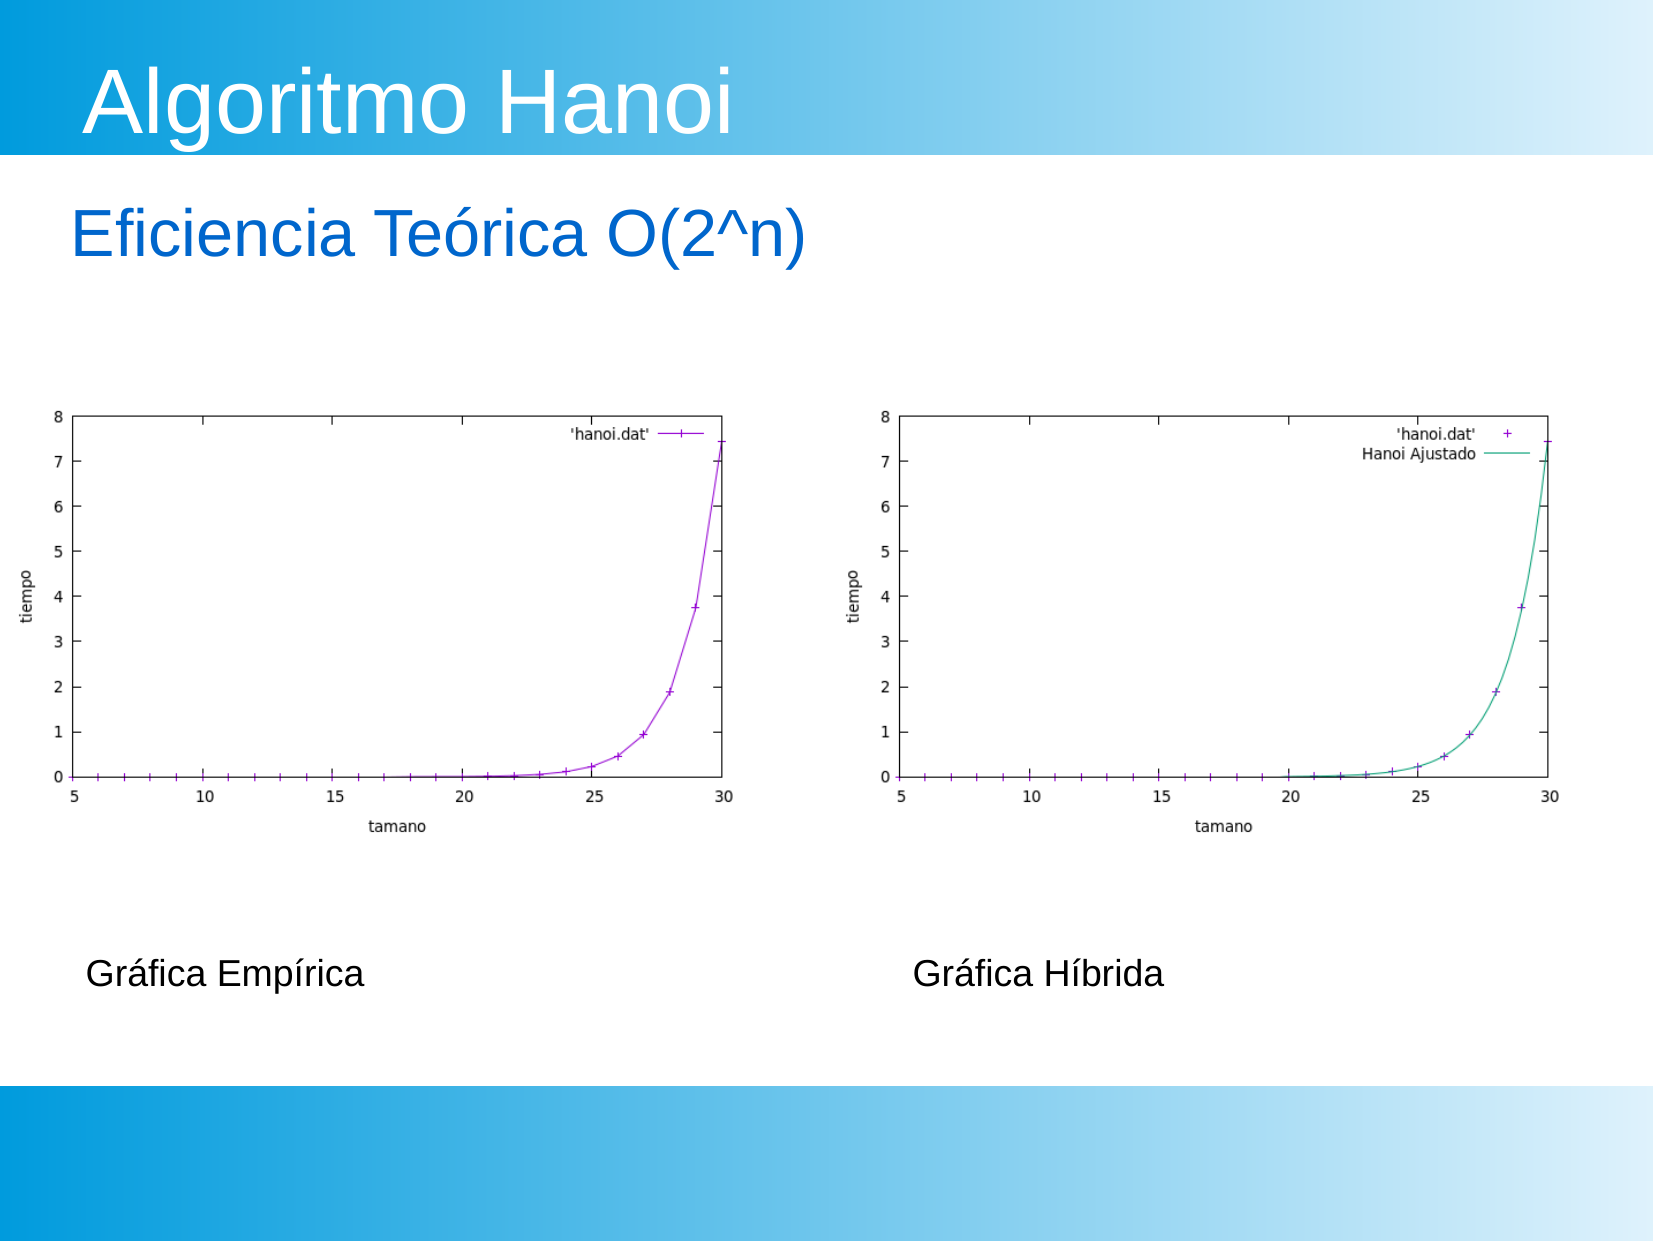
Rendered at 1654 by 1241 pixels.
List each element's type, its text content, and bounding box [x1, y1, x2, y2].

picture [11, 396, 749, 839]
title Algoritmo Hanoi [82, 49, 1571, 155]
text_box Gráfica Híbrida [897, 944, 1536, 1002]
text_box Gráfica Empírica [70, 944, 756, 1002]
picture [838, 396, 1575, 839]
list Eficiencia Teórica O(2^n) [0, 195, 863, 284]
